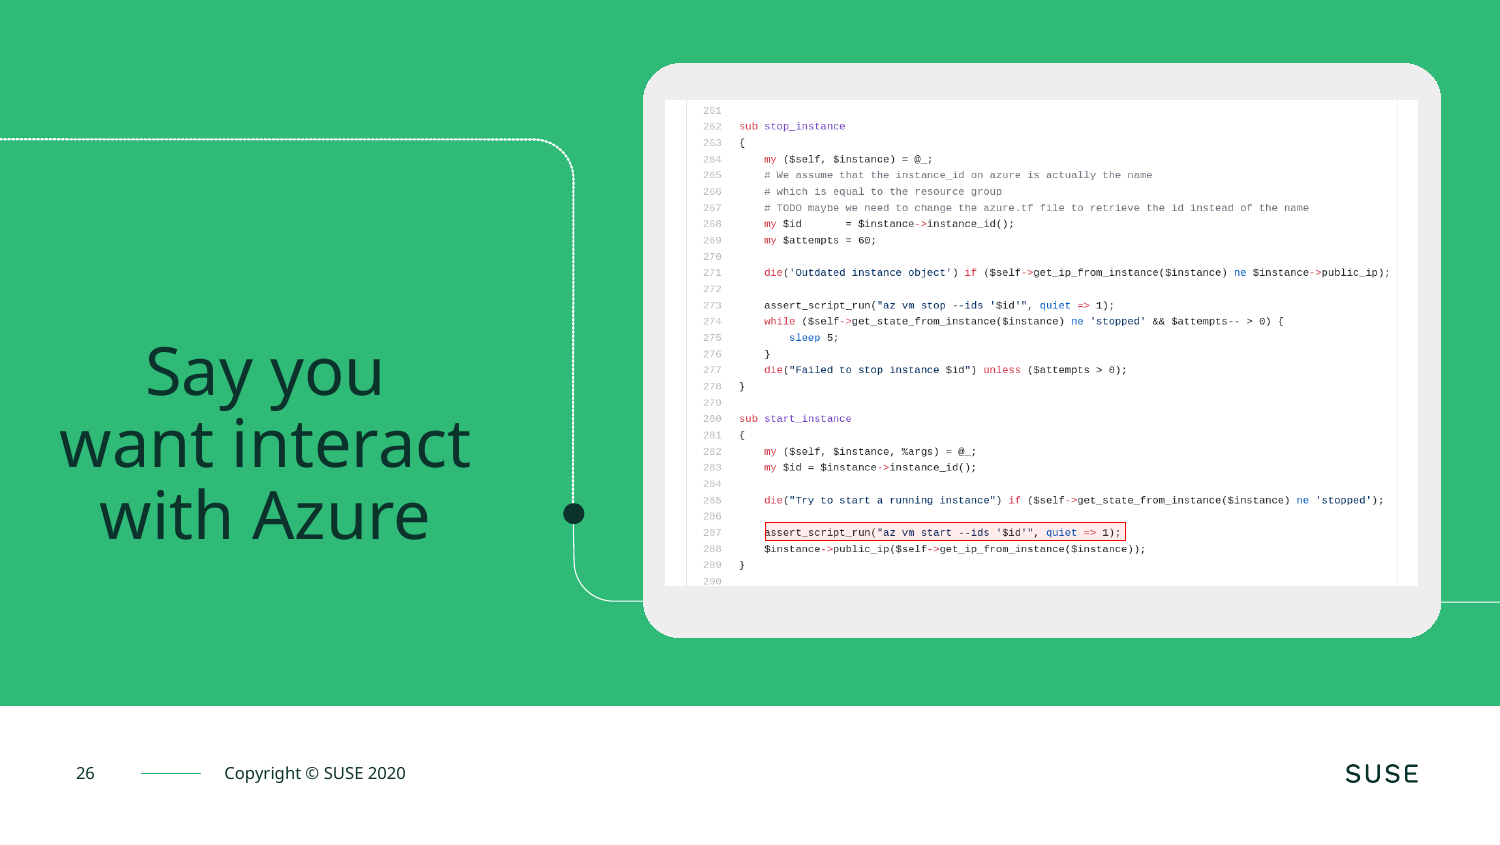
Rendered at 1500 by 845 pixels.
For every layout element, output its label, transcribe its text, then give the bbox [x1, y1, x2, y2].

text_box [765, 522, 1126, 541]
title Say you want interact with Azure [59, 307, 473, 596]
picture [665, 100, 1418, 586]
picture [1346, 764, 1418, 783]
text_box Picture [643, 63, 1441, 638]
